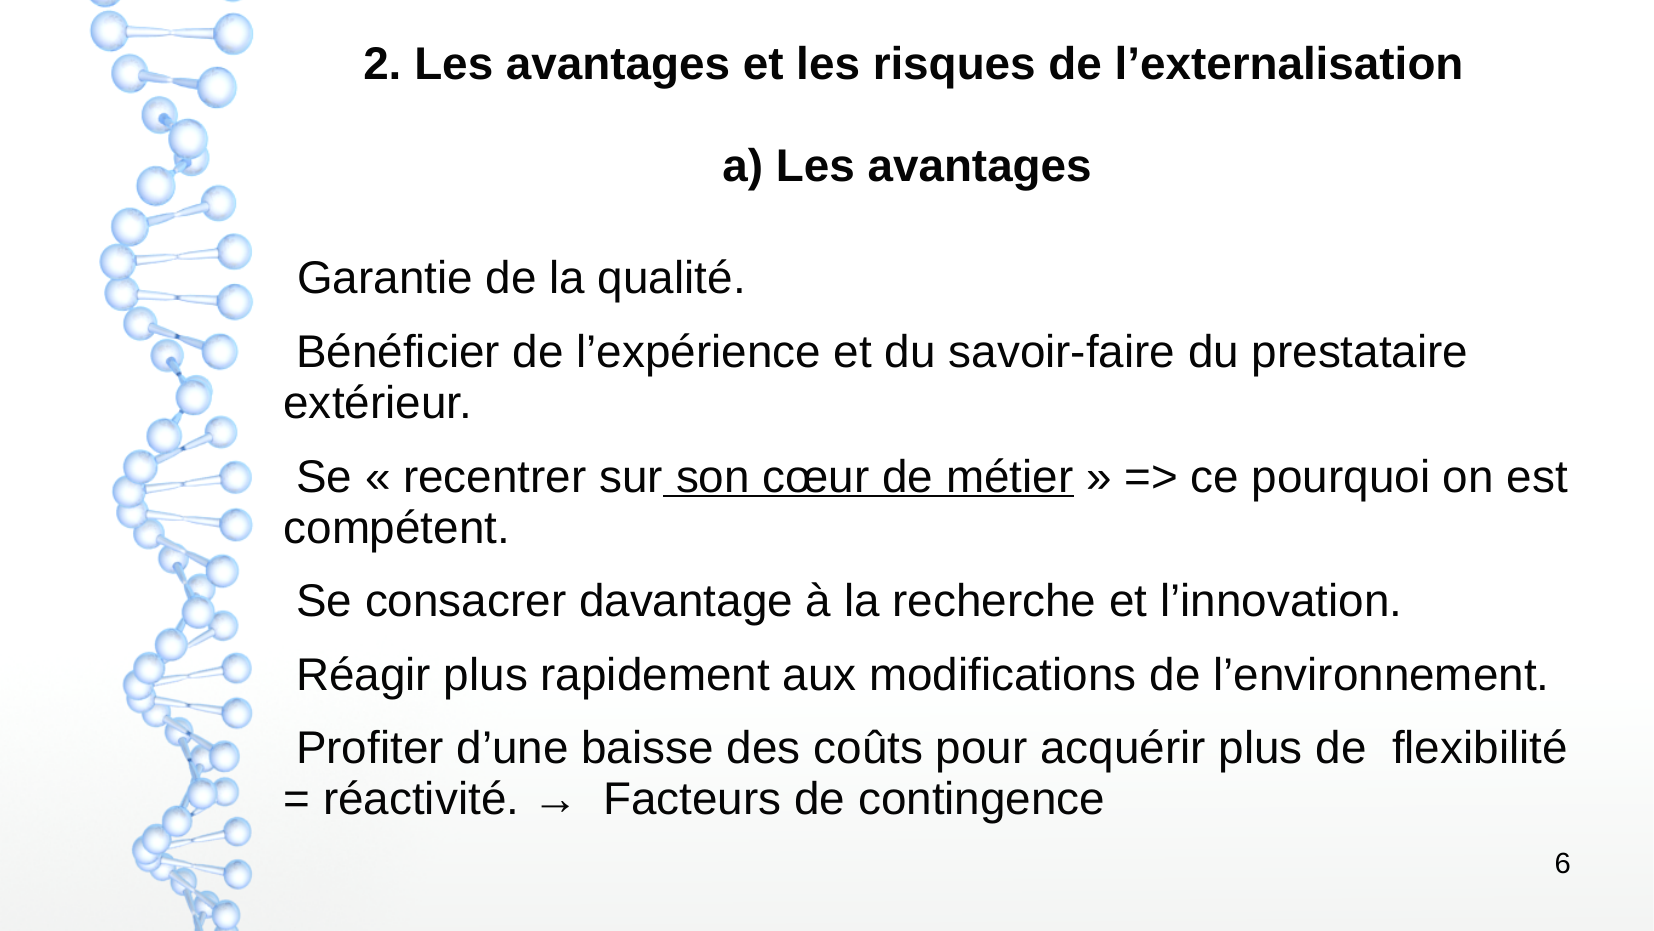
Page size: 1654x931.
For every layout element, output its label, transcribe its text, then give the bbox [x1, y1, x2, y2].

list Garantie de la qualité. Bénéficier de l’expérience et du savoir-faire du prestataire extérieur. Se « recentrer sur son cœur de métier » => ce pourquoi on est compétent. Se consacrer davantage à la recherche et l’innovation. Réagir plus rapidement aux modifications de l’environnement. Profiter d’une baisse des coûts pour acquérir plus de flexibilité = réactivité. → Facteurs de contingence [283, 248, 1571, 875]
picture [0, 0, 1654, 931]
title 2. Les avantages et les risques de l’externalisation a) Les avantages [269, 10, 1571, 220]
